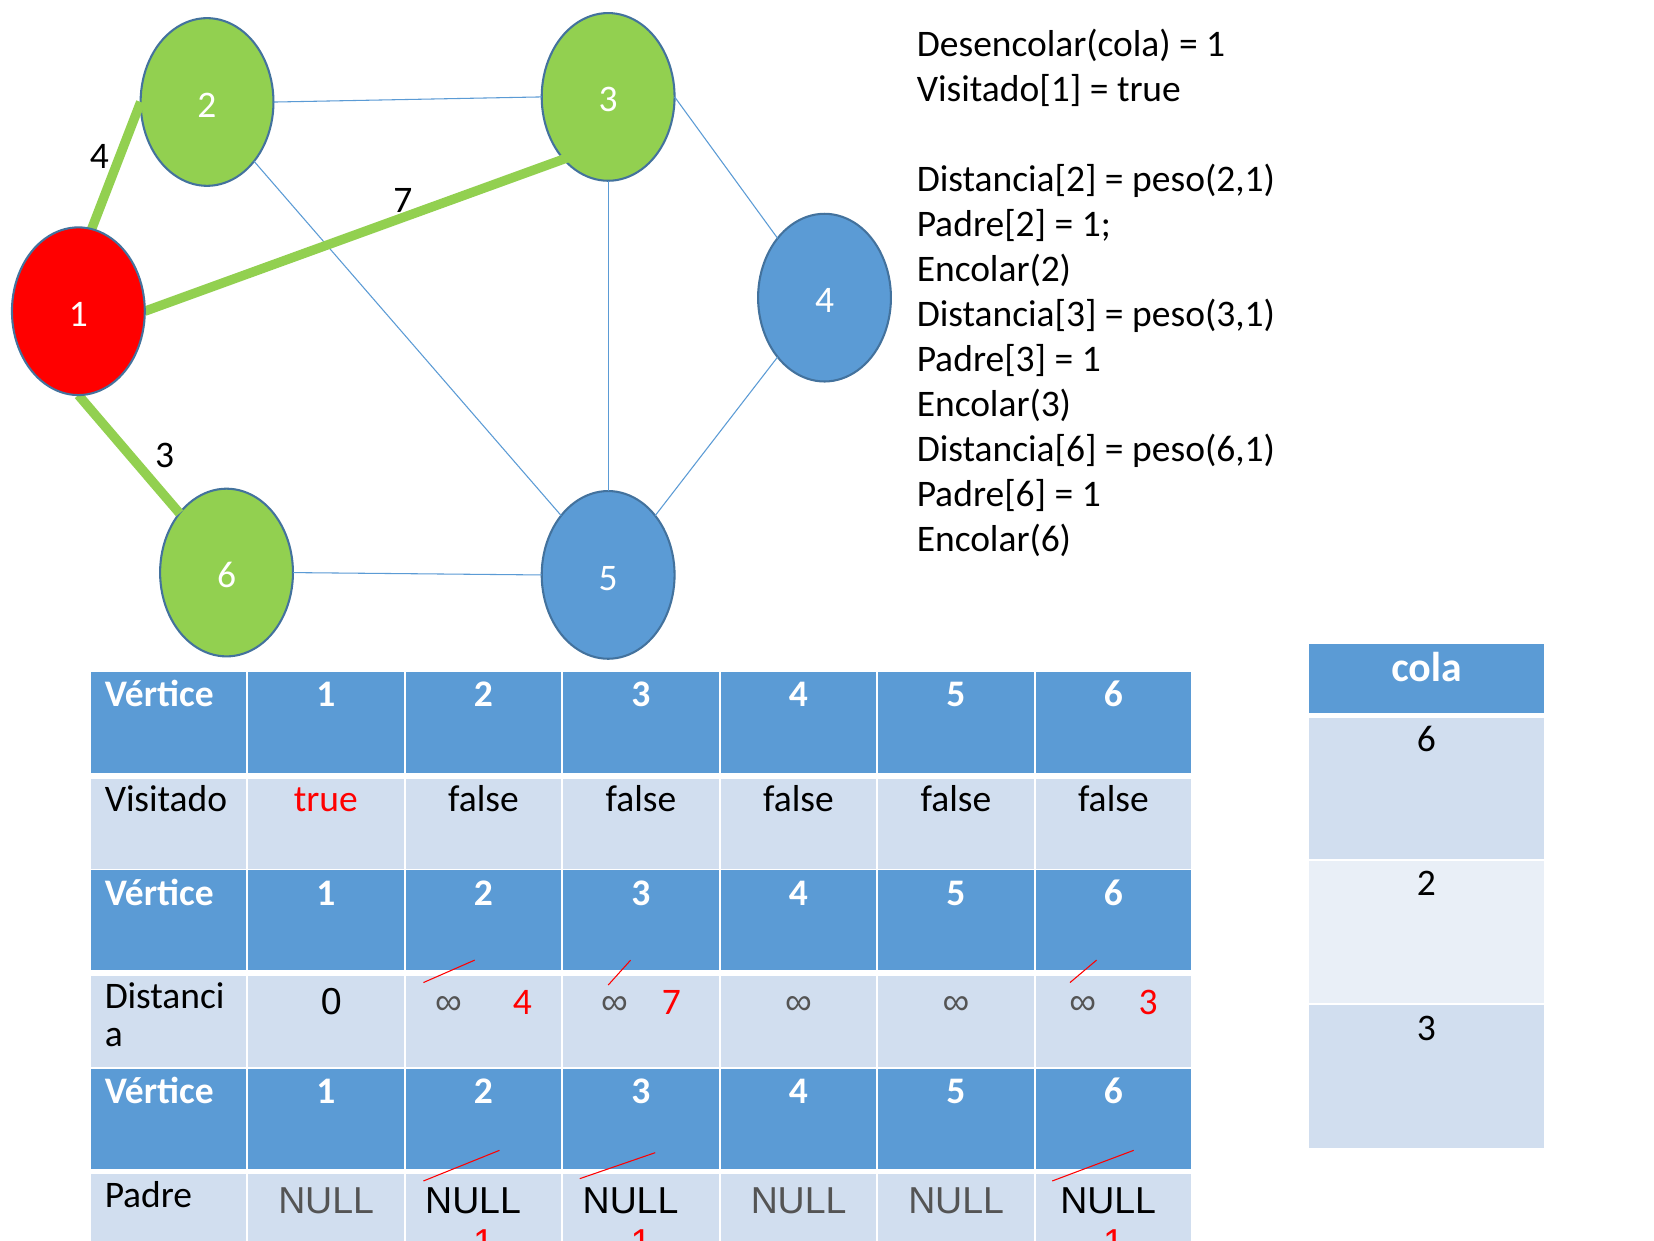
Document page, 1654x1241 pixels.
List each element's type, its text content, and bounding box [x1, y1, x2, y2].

table_cell NULL [721, 1174, 876, 1241]
table_header 5 [878, 1069, 1034, 1169]
table_cell 0 [248, 976, 404, 1067]
table_cell 3 [1309, 1005, 1544, 1148]
text_box Desencolar(cola) = 1 Visitado[1] = true Distancia[2] = peso(2,1) Padre[2] = 1; Encolar(2) Distancia[3] = peso(3,1) Padre[3] = 1 Encolar(3) Distancia[6] = peso(6,1) Padre[6] = 1 Encolar(6) [902, 12, 1500, 567]
table_header 6 [1036, 1069, 1191, 1169]
table_header 3 [563, 1069, 719, 1169]
table_header 6 [1036, 870, 1191, 970]
table_header 1 [248, 1069, 404, 1169]
table_header 5 [878, 672, 1034, 773]
text_box 1 [11, 227, 145, 396]
table_cell NULL 1 [1036, 1174, 1191, 1241]
table_header 3 [563, 672, 719, 773]
table_cell true [248, 779, 404, 869]
table_header 4 [721, 1069, 876, 1169]
table_header Vértice [91, 672, 246, 773]
table_header 1 [248, 870, 404, 970]
table_cell false [721, 779, 876, 869]
text_box 6 [160, 488, 293, 657]
table_header cola [1309, 644, 1544, 713]
text_box 3 [541, 13, 675, 181]
table_cell NULL [878, 1174, 1034, 1241]
text_box 2 [140, 18, 274, 186]
table_header 6 [1036, 672, 1191, 773]
table_cell ∞ 3 [1036, 976, 1191, 1067]
table_cell ∞ [878, 976, 1034, 1067]
table_header 4 [721, 870, 876, 970]
table_header Vértice [91, 870, 246, 970]
table_cell 6 [1309, 718, 1544, 859]
table_cell false [563, 779, 719, 869]
table_cell false [878, 779, 1034, 869]
text_box 4 [75, 123, 124, 184]
table_header 5 [878, 870, 1034, 970]
table_header Vértice [91, 1069, 246, 1169]
table_header 1 [248, 672, 404, 773]
text_box 3 [140, 423, 190, 483]
table_header 2 [406, 870, 561, 970]
table_cell Distancia [91, 976, 246, 1067]
table_cell Padre [91, 1174, 246, 1241]
text_box 5 [541, 491, 675, 659]
table_cell NULL 1 [406, 1174, 561, 1241]
table_cell NULL 1 [563, 1174, 719, 1241]
table_header 4 [721, 672, 876, 773]
table_cell ∞ [721, 976, 876, 1067]
table_cell false [1036, 779, 1191, 869]
table_cell ∞ 7 [563, 976, 719, 1067]
table_header 2 [406, 672, 561, 773]
table_cell ∞ 4 [406, 976, 561, 1067]
table_cell Visitado [91, 779, 246, 869]
table_cell NULL [248, 1174, 404, 1241]
table_cell false [406, 779, 561, 869]
text_box 7 [378, 168, 428, 228]
table_header 2 [406, 1069, 561, 1169]
text_box 4 [758, 213, 891, 382]
table_header 3 [563, 870, 719, 970]
table_cell 2 [1309, 861, 1544, 1003]
